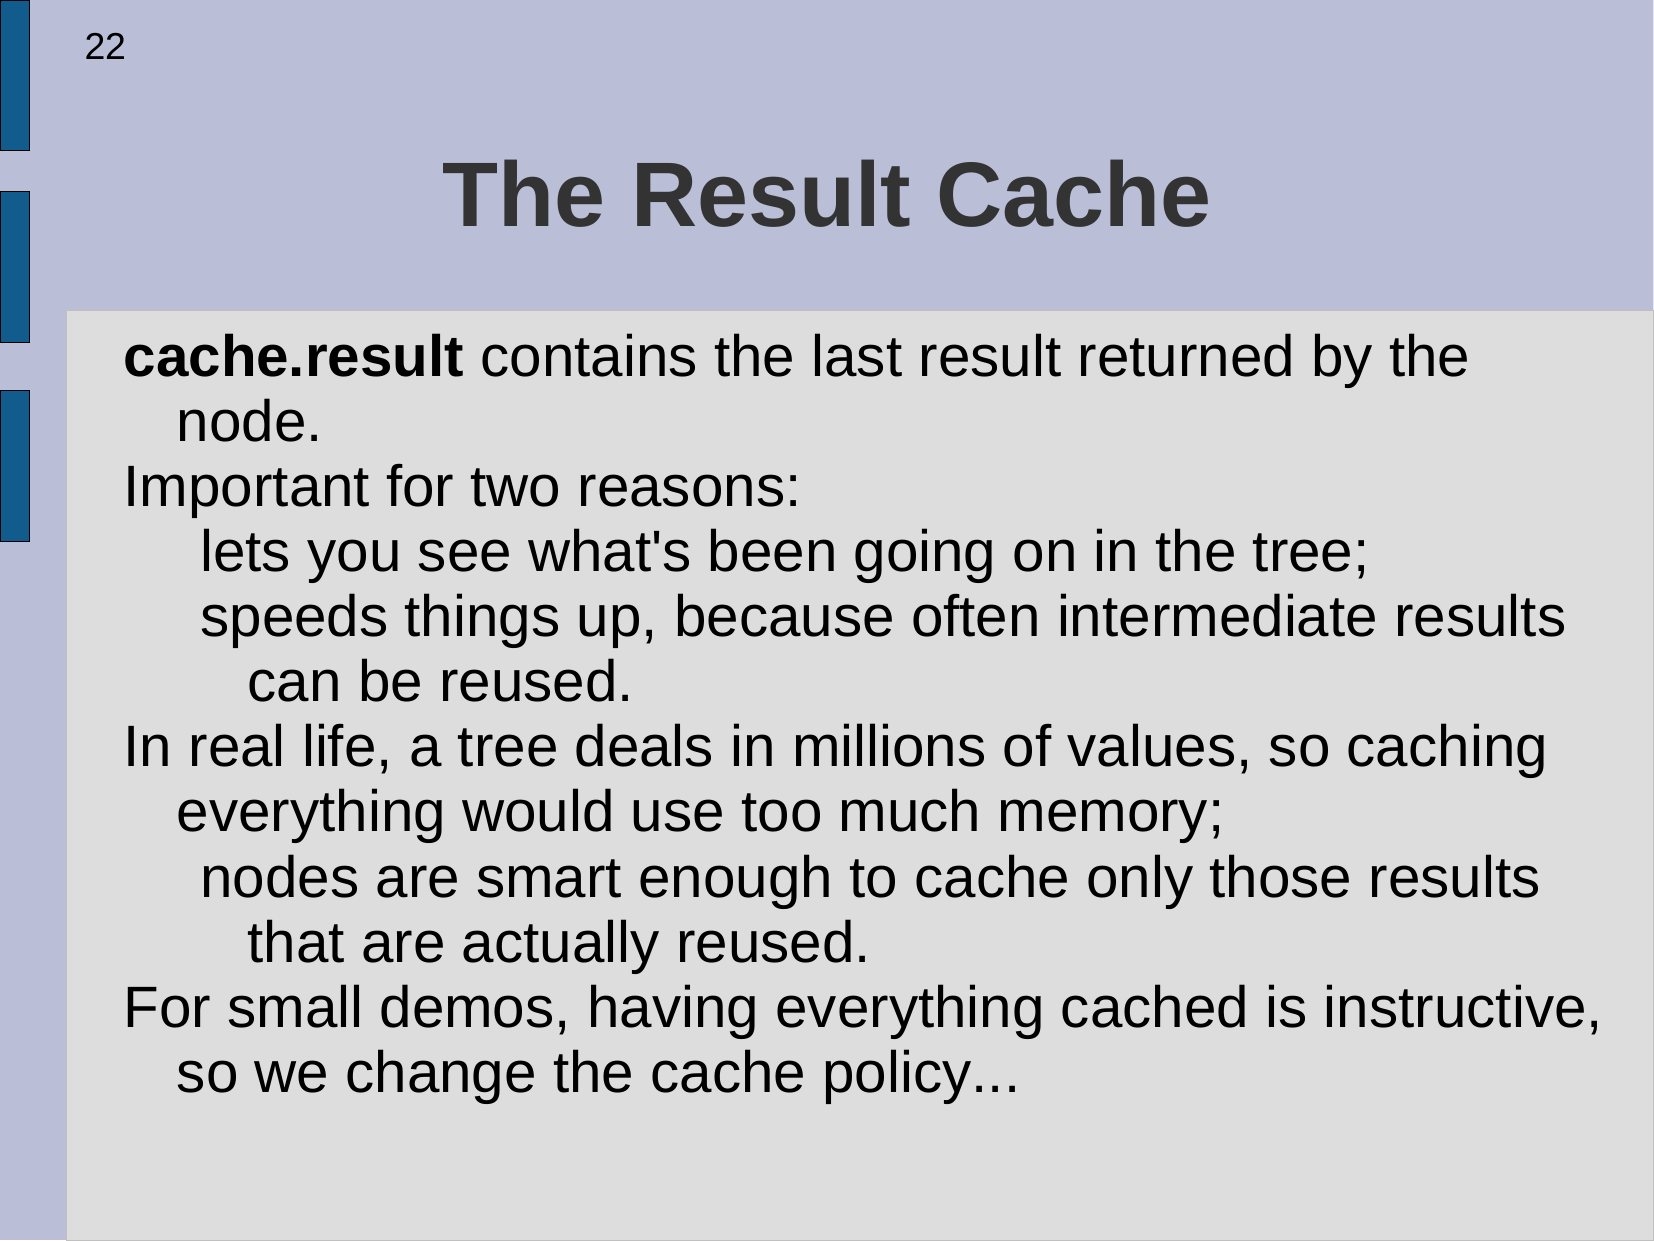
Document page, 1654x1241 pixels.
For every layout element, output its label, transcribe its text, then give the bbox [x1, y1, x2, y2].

title The Result Cache [121, 91, 1534, 299]
text_box cache.result contains the last result returned by the node. Important for two reasons: lets you see what's been going on in the tree; speeds things up, because often intermediate results can be reused. In real life, a tree deals in millions of values, so caching everything would use too much memory; nodes are smart enough to cache only those results that are actually reused. For small demos, having everything cached is instructive, so we change the cache policy... [91, 316, 1622, 1213]
text_box <number> [108, 18, 232, 92]
